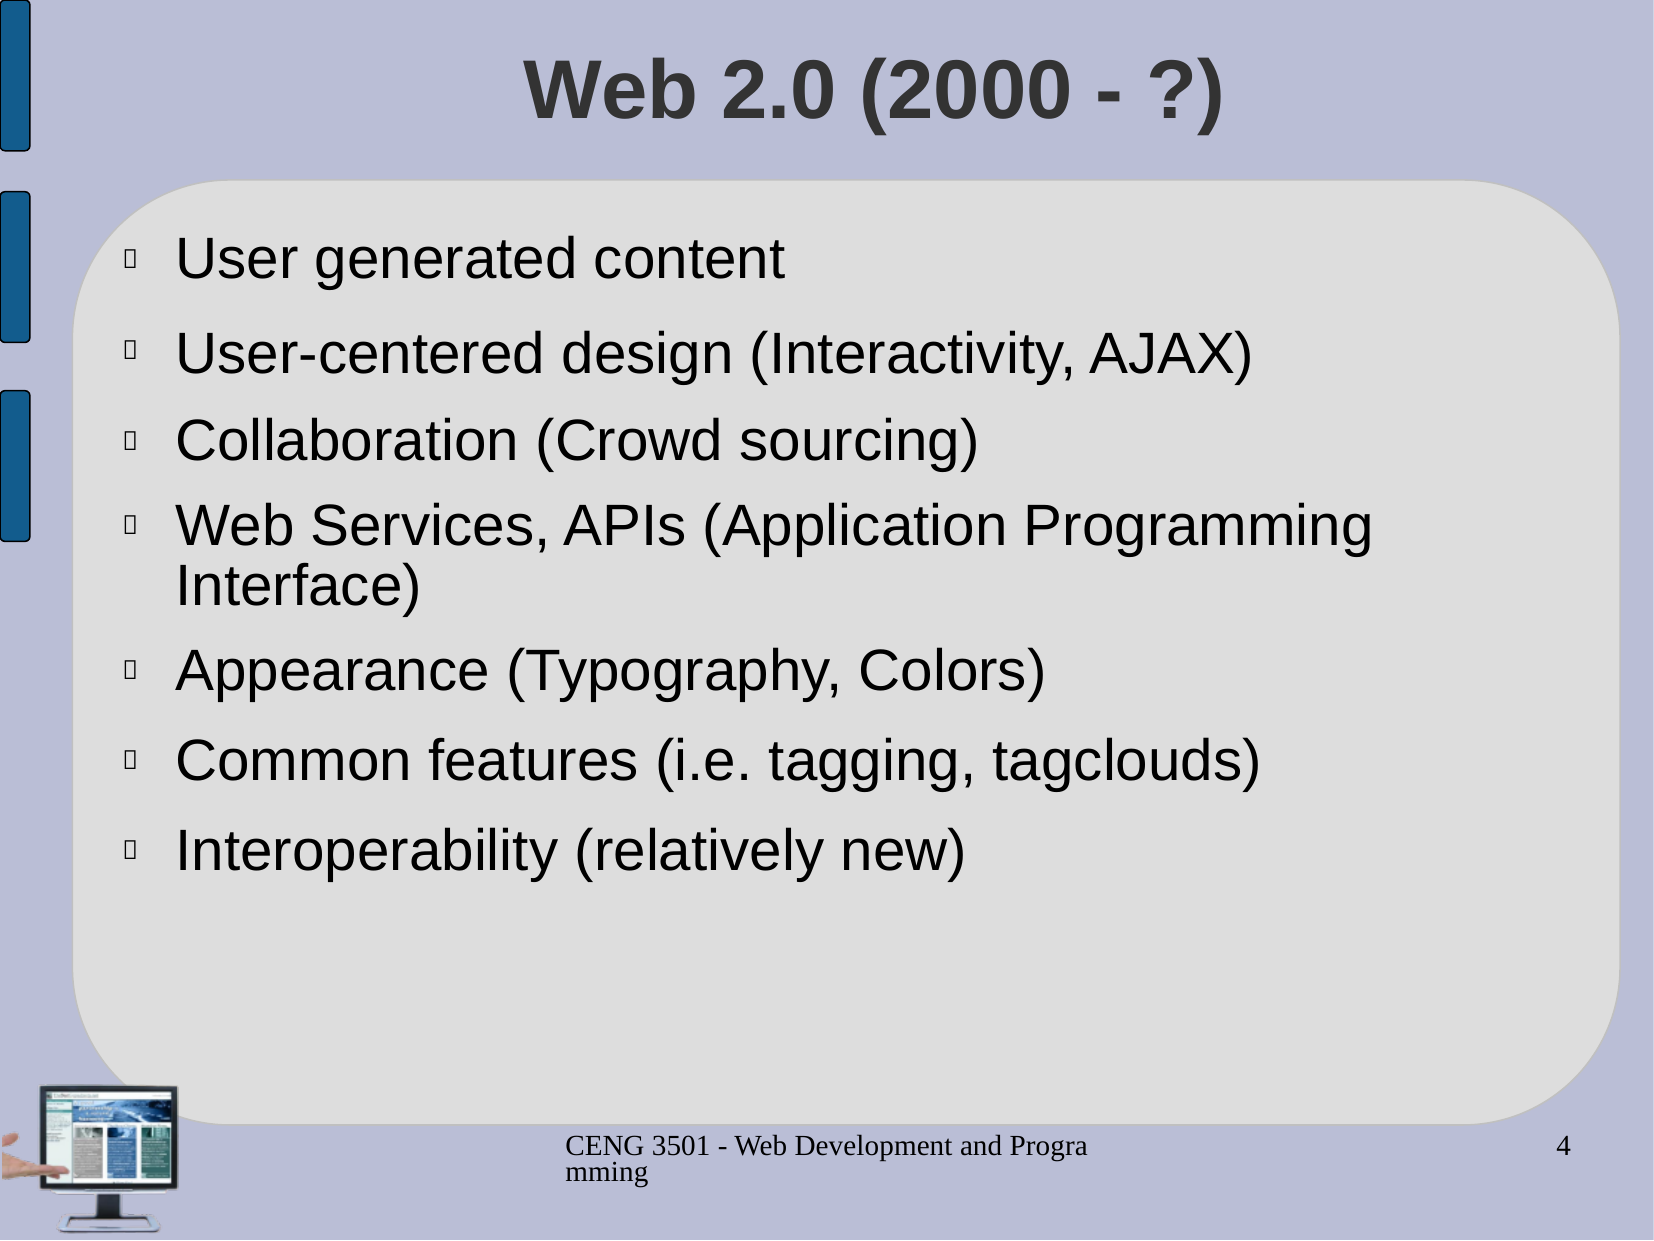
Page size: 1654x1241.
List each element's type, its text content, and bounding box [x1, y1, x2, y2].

list User generated content User-centered design (Interactivity, AJAX)‏ Collaboration (Crowd sourcing) Web Services, APIs (Application Programming Interface) Appearance (Typography, Colors) Common features (i.e. tagging, tagclouds) Interoperability (relatively new) [90, 223, 1621, 1087]
picture [2, 1079, 225, 1238]
title Web 2.0 (2000 - ?) [112, 22, 1638, 162]
